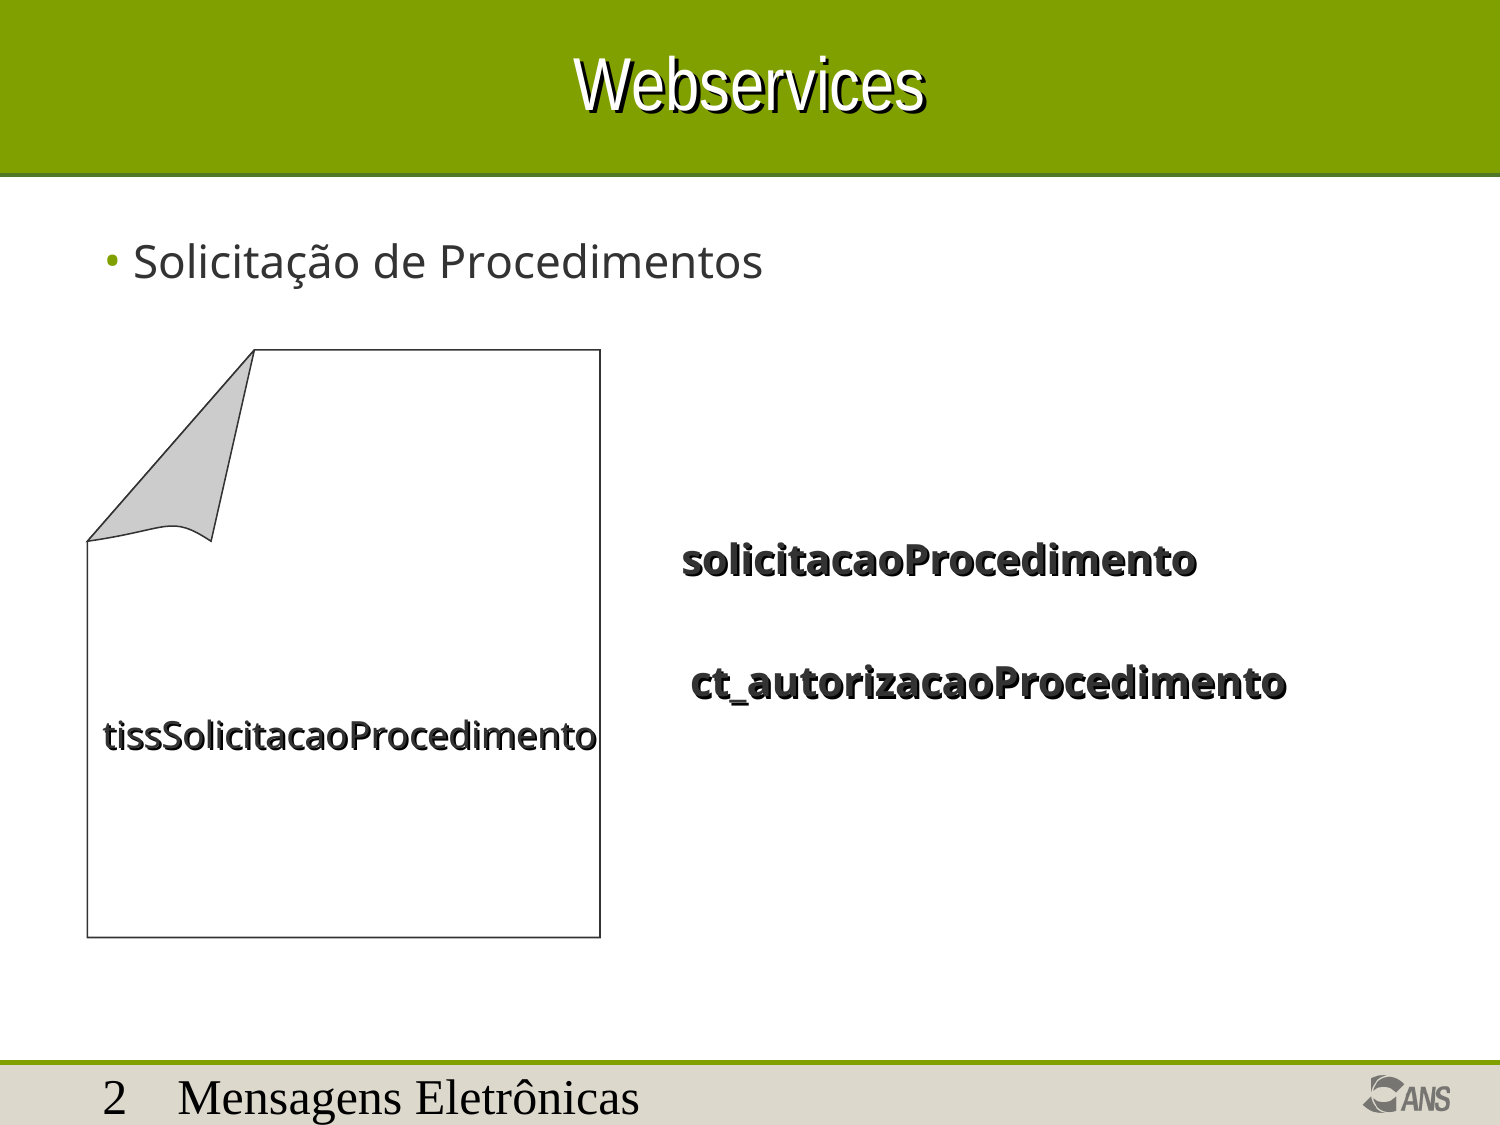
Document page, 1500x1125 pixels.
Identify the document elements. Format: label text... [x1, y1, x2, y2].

text_box tissSolicitacaoProcedimento [87, 349, 601, 938]
text_box ct_autorizacaoProcedimento [675, 647, 1302, 713]
text_box solicitacaoProcedimento [666, 525, 1212, 591]
picture [1362, 1075, 1450, 1113]
text_box Solicitação de Procedimentos [89, 224, 779, 296]
title Webservices [24, 10, 1475, 161]
